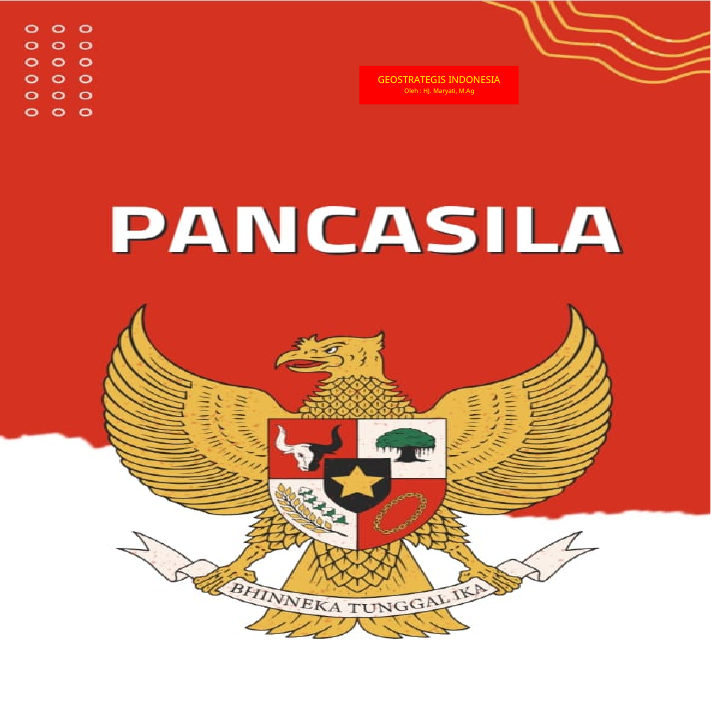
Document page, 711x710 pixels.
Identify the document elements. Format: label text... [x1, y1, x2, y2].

picture [0, 0, 711, 710]
list GEOSTRATEGIS INDONESIA Oleh : HJ. Maryati, M.Ag [30, 161, 668, 267]
